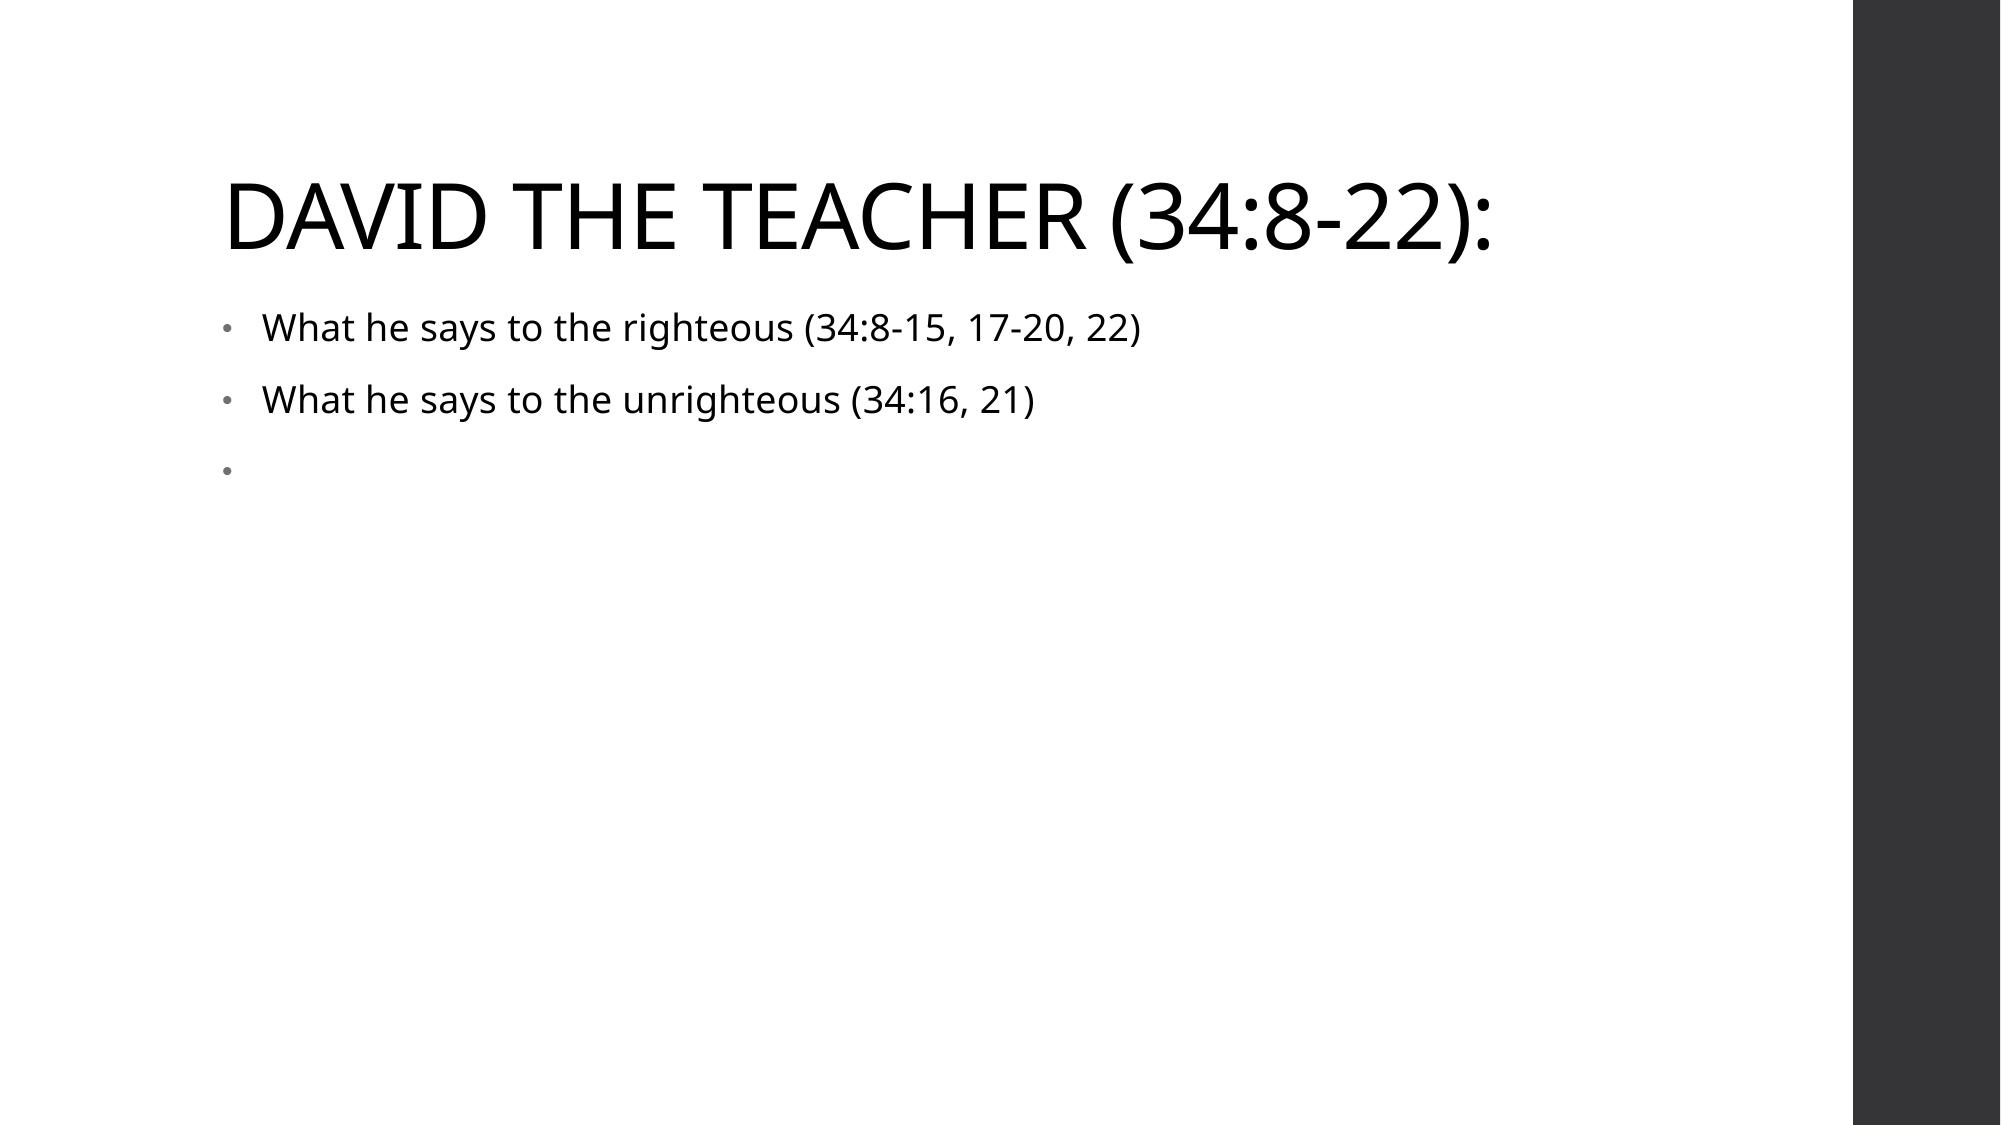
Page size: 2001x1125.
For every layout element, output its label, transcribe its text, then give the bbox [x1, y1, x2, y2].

list What he says to the righteous (34:8-15, 17-20, 22) What he says to the unrighteous (34:16, 21) [206, 299, 1617, 1014]
title DAVID THE TEACHER (34:8-22): [206, 60, 1797, 278]
